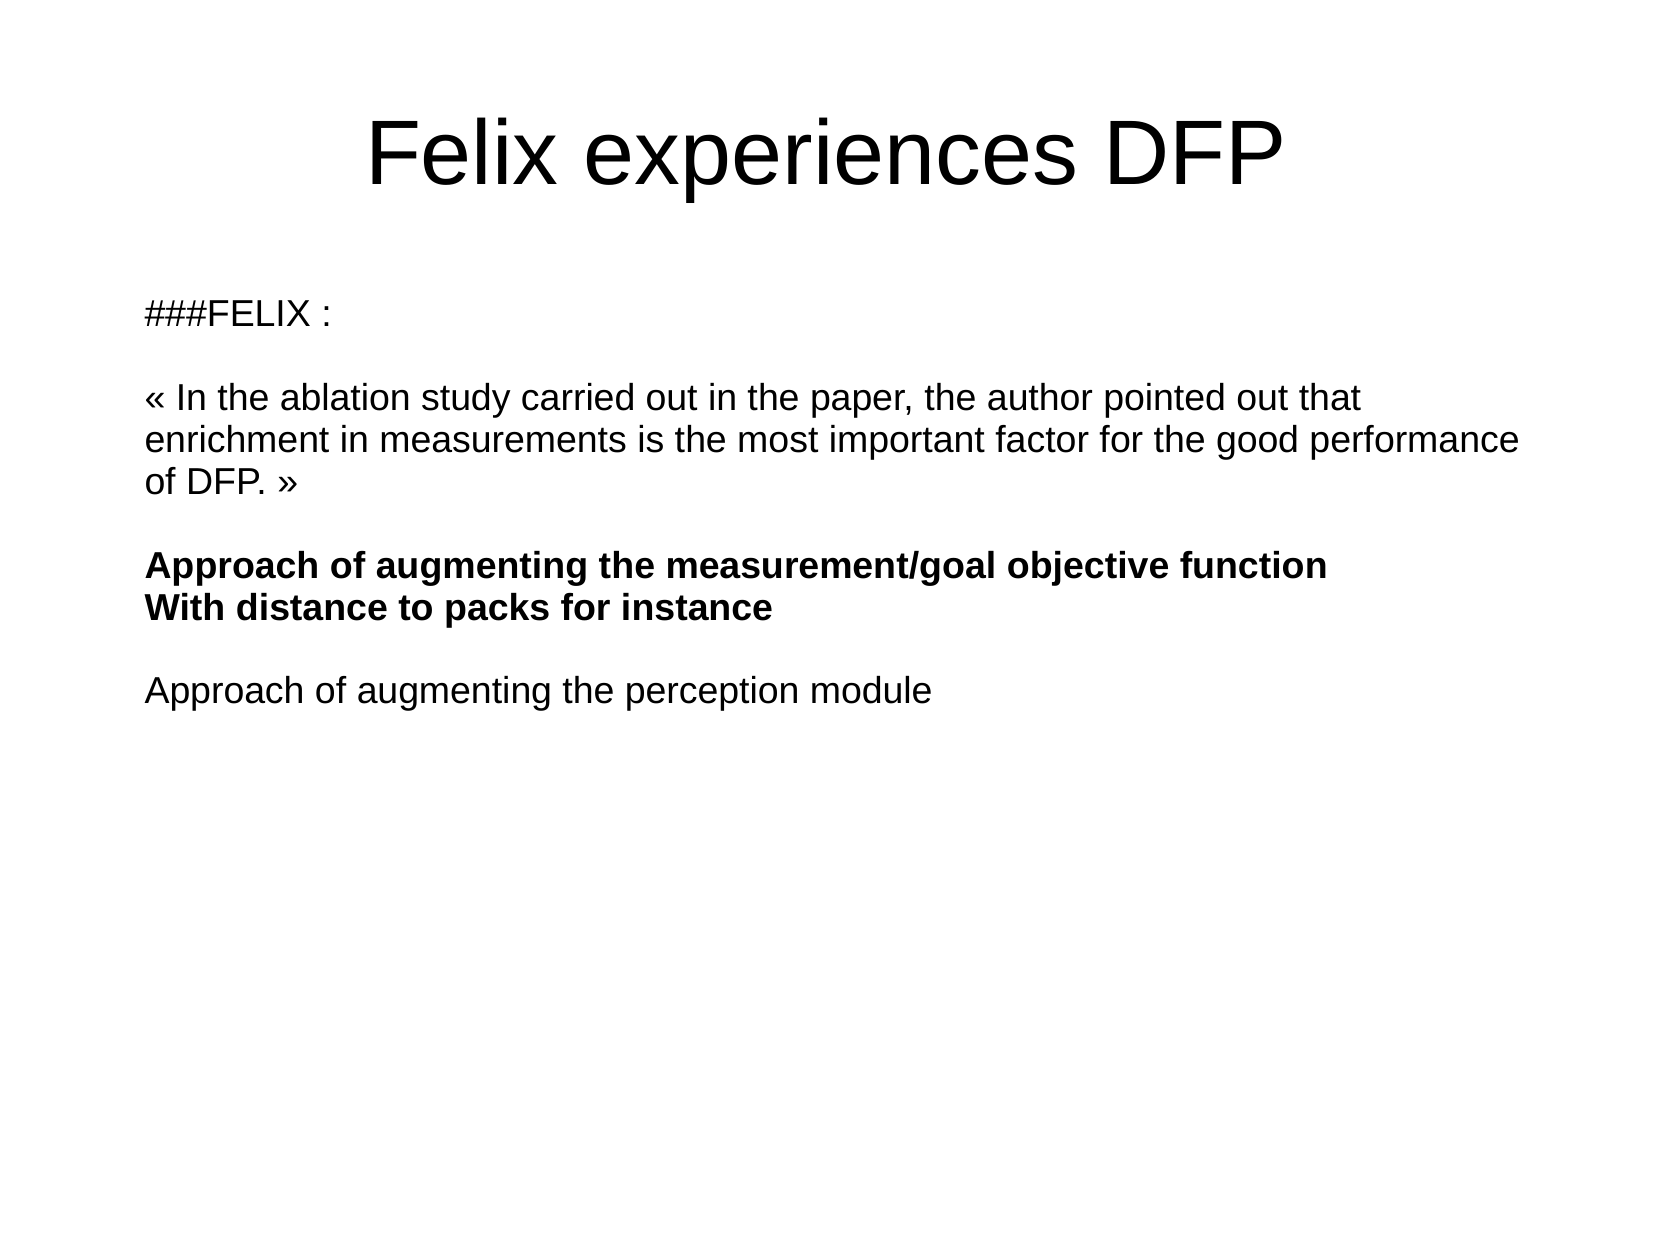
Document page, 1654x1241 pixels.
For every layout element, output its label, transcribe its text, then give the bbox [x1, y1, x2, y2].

title Felix experiences DFP [82, 49, 1571, 257]
text_box ###FELIX : « In the ablation study carried out in the paper, the author pointed out that enrichment in measurements is the most important factor for the good performance of DFP. » Approach of augmenting the measurement/goal objective function With distance to packs for instance Approach of augmenting the perception module [129, 200, 1571, 762]
